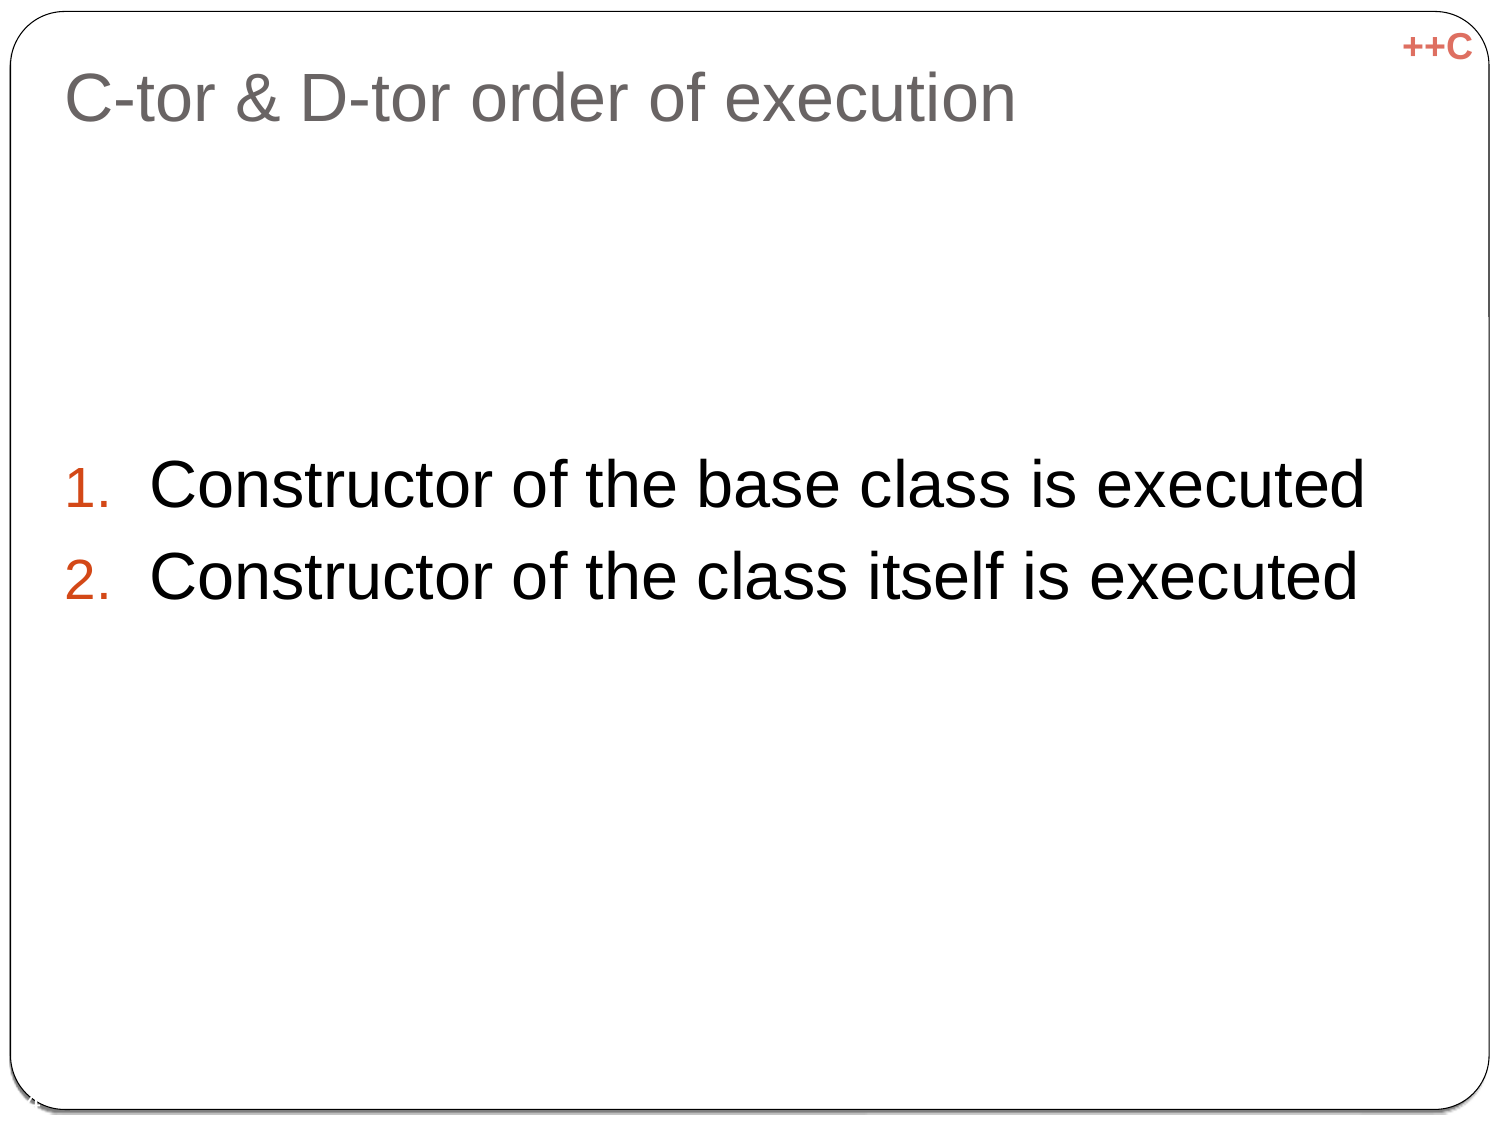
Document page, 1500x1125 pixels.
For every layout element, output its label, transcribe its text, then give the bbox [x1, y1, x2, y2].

slide_number <number> [0, 1074, 50, 1125]
list Constructor of the base class is executed Constructor of the class itself is executed [50, 149, 1450, 1088]
title C-tor & D-tor order of execution [50, 45, 1450, 149]
